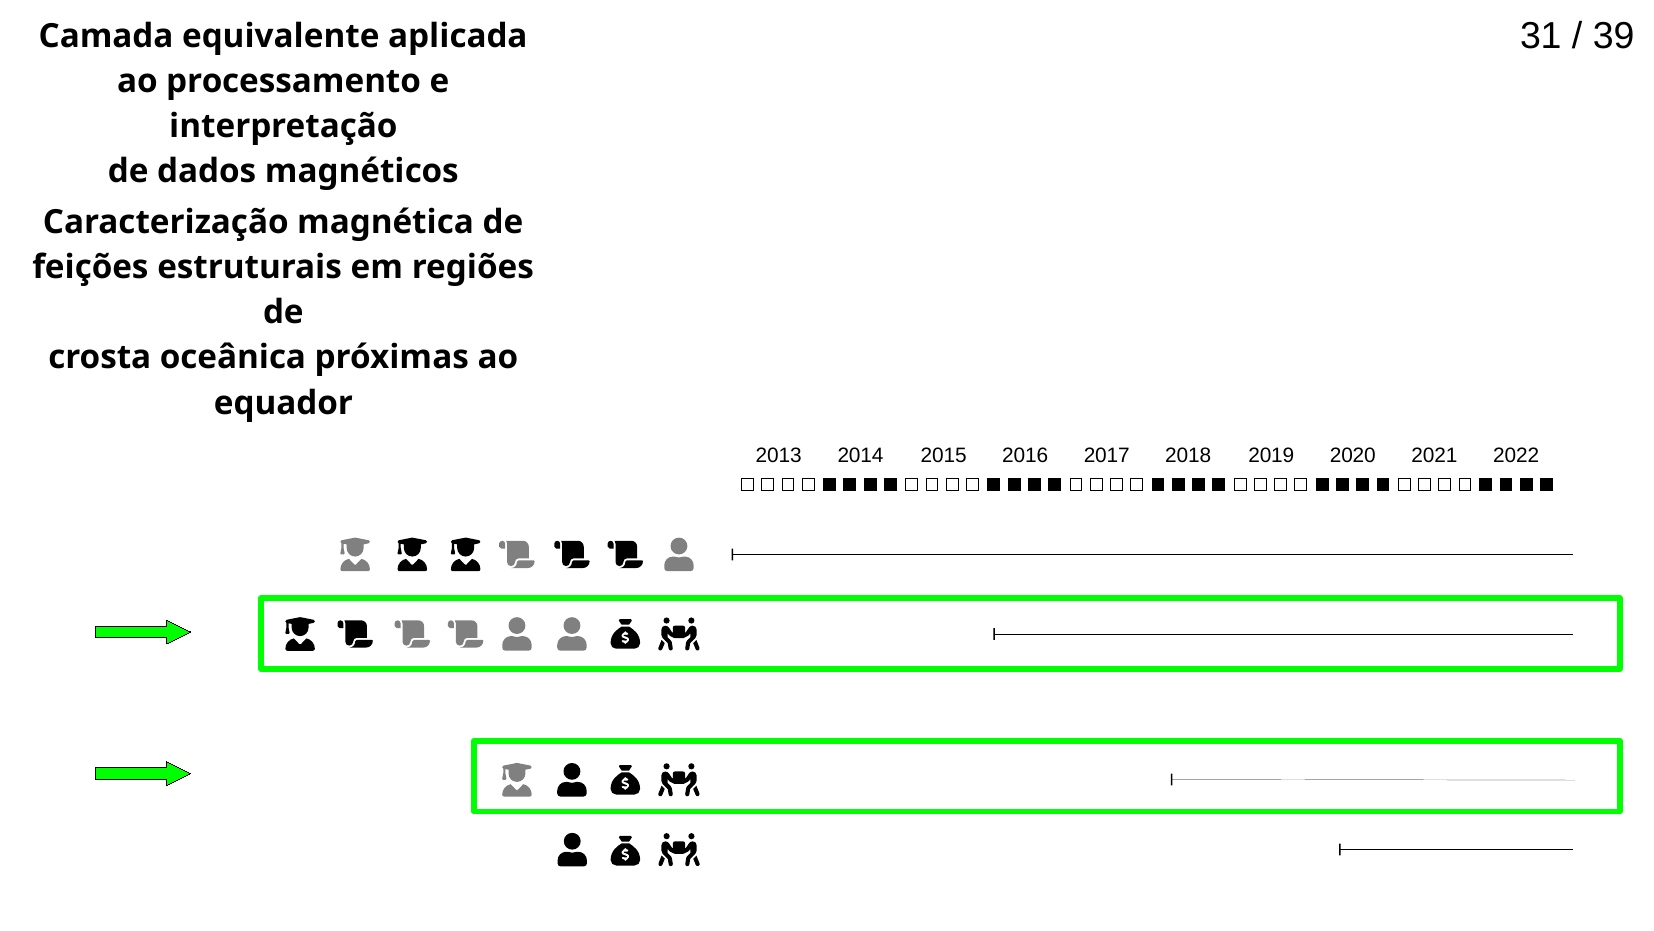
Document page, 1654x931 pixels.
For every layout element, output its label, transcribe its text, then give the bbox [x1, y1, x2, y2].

text_box [1274, 478, 1287, 491]
text_box 2021 [1396, 436, 1473, 475]
text_box 2022 [1478, 436, 1555, 475]
text_box [884, 478, 897, 491]
text_box 2015 [905, 436, 982, 475]
text_box [446, 611, 485, 654]
text_box [802, 478, 815, 491]
text_box 2017 [1068, 436, 1145, 475]
text_box [1398, 478, 1411, 491]
picture [285, 617, 315, 651]
text_box [1418, 478, 1431, 491]
text_box [1212, 478, 1225, 491]
text_box [1192, 478, 1205, 491]
text_box [95, 761, 191, 786]
text_box [1008, 478, 1021, 491]
text_box [1254, 478, 1267, 491]
text_box [393, 611, 432, 654]
text_box [823, 478, 836, 491]
text_box [1356, 478, 1369, 491]
text_box [926, 478, 938, 491]
text_box [1090, 478, 1103, 491]
text_box [1479, 478, 1492, 491]
text_box [1234, 478, 1247, 491]
text_box [905, 478, 918, 491]
picture [658, 833, 700, 867]
text_box [1520, 478, 1533, 491]
text_box [1172, 478, 1185, 491]
text_box Caracterização magnética de feições estruturais em regiões de crosta oceânica próximas ao equador [0, 248, 567, 374]
text_box [497, 611, 536, 654]
text_box [864, 478, 877, 491]
text_box 2019 [1233, 436, 1310, 475]
text_box [1336, 478, 1349, 491]
text_box [1028, 478, 1041, 491]
picture [557, 762, 587, 797]
text_box [1377, 478, 1389, 491]
text_box [741, 478, 754, 491]
text_box 2018 [1150, 436, 1227, 475]
text_box [1316, 478, 1329, 491]
text_box [1294, 478, 1307, 491]
text_box 2014 [822, 436, 899, 475]
text_box [95, 620, 191, 644]
text_box [1070, 478, 1082, 491]
text_box 2016 [987, 436, 1064, 475]
picture [607, 538, 644, 571]
text_box [966, 478, 979, 491]
picture [554, 538, 590, 571]
text_box 2020 [1315, 436, 1391, 475]
picture [658, 763, 700, 797]
picture [658, 617, 700, 651]
text_box 2013 [740, 436, 817, 475]
picture [397, 537, 428, 572]
text_box [946, 478, 959, 491]
text_box [333, 532, 372, 575]
picture [610, 835, 641, 866]
picture [610, 619, 641, 649]
text_box [1540, 478, 1553, 491]
text_box [1500, 478, 1512, 491]
text_box [1110, 478, 1123, 491]
picture [337, 618, 373, 650]
picture [610, 765, 641, 795]
text_box [761, 478, 774, 491]
text_box Camada equivalente aplicada ao processamento e interpretação de dados magnéticos [11, 3, 556, 201]
text_box [987, 478, 1000, 491]
text_box [843, 478, 856, 491]
text_box [1152, 478, 1164, 491]
text_box [1130, 478, 1143, 491]
text_box [1459, 478, 1471, 491]
text_box [1048, 478, 1061, 491]
picture [557, 832, 588, 867]
text_box [552, 611, 591, 654]
text_box [659, 534, 698, 577]
text_box [497, 758, 536, 801]
picture [450, 537, 481, 572]
text_box [782, 478, 794, 491]
text_box <number> / 39 [1375, 0, 1654, 71]
text_box [1438, 478, 1451, 491]
text_box [499, 532, 538, 575]
